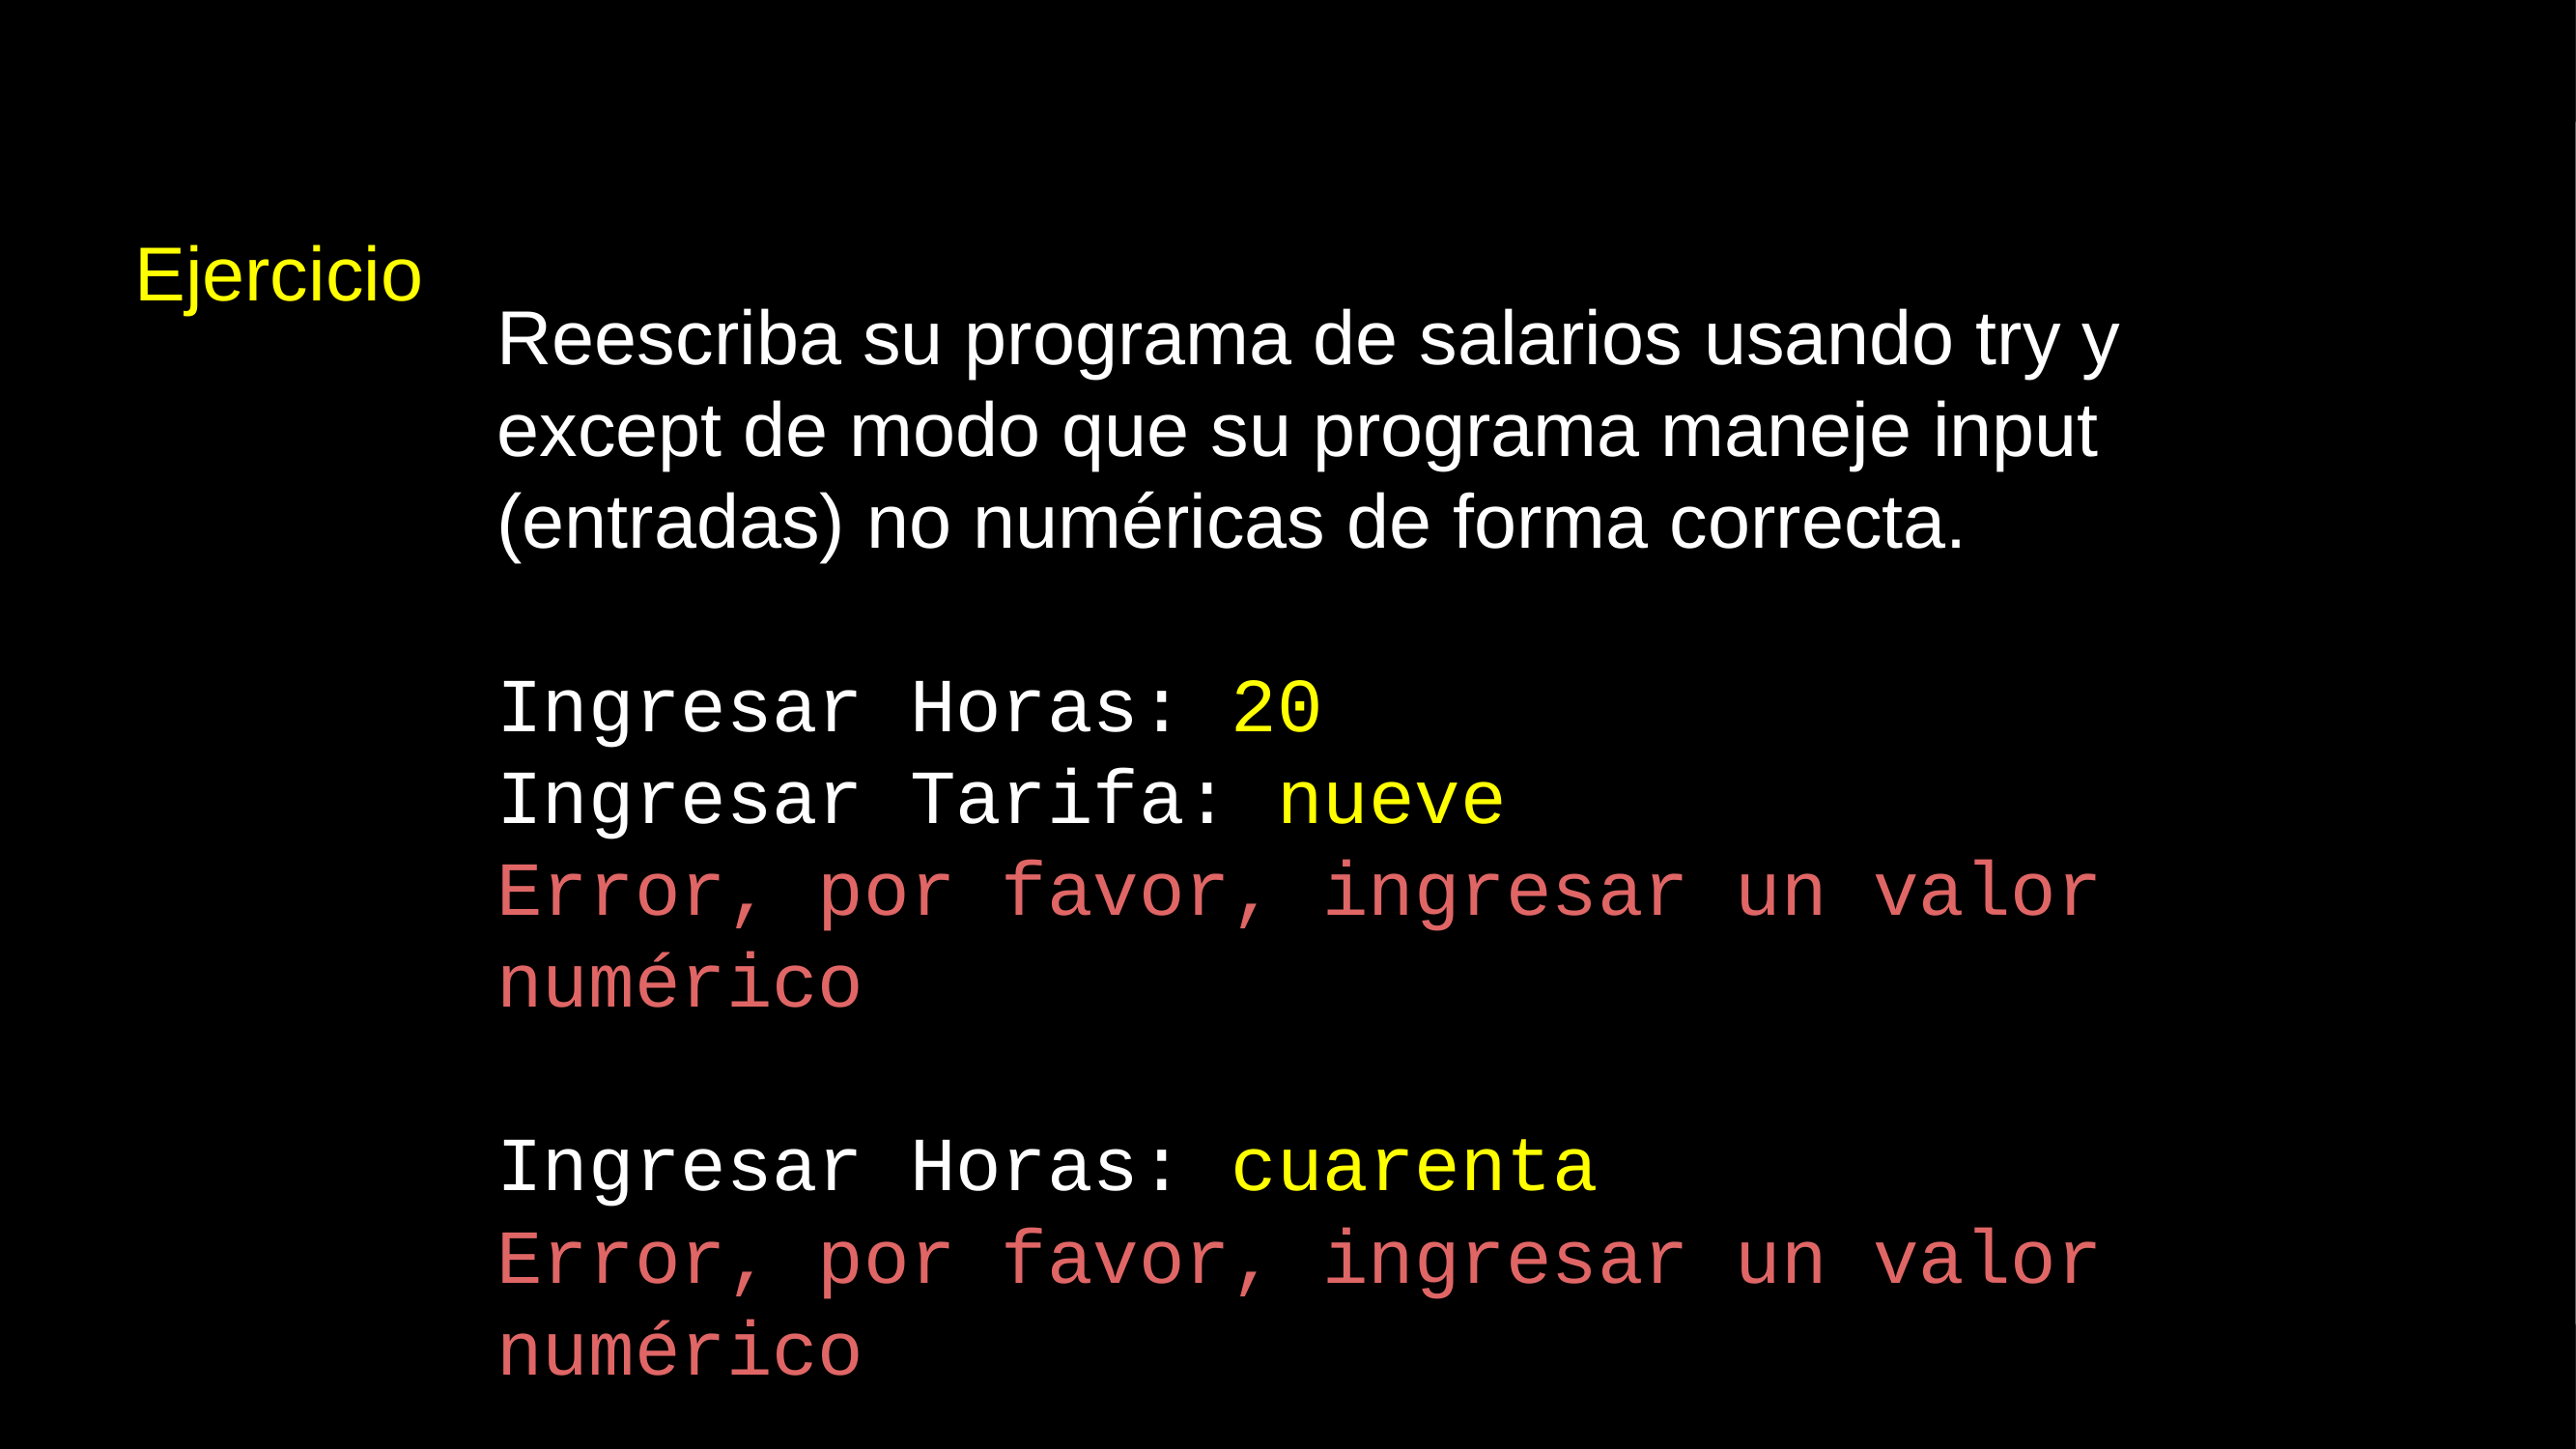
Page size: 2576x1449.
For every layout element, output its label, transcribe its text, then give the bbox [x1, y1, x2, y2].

text_box Ejercicio [80, 217, 478, 323]
text_box Reescriba su programa de salarios usando try y except de modo que su programa maneje input (entradas) no numéricas de forma correcta. Ingresar Horas: 20 Ingresar Tarifa: nueve Error, por favor, ingresar un valor numérico Ingresar Horas: cuarenta Error, por favor, ingresar un valor numérico [496, 388, 2194, 1291]
